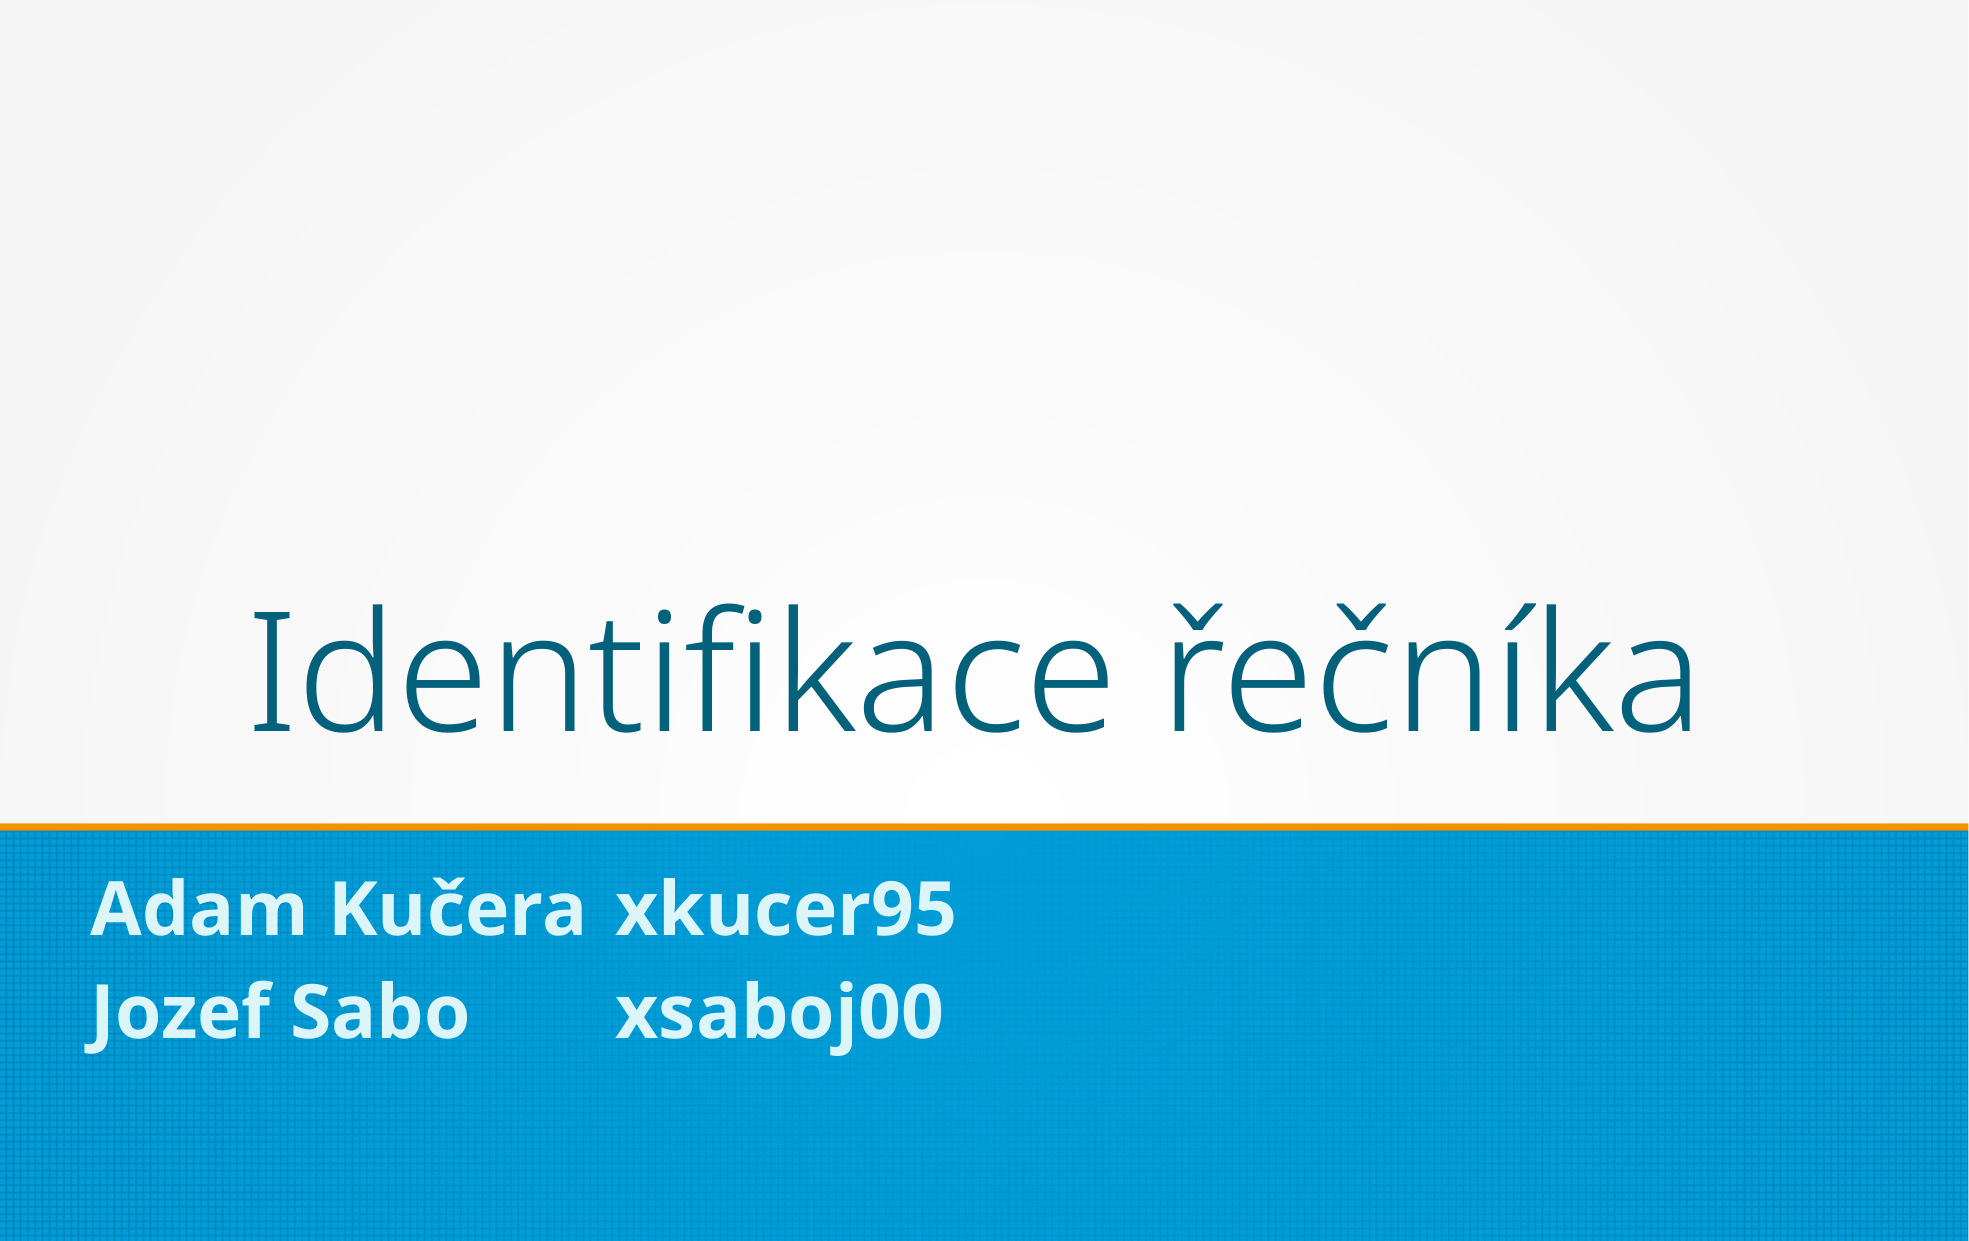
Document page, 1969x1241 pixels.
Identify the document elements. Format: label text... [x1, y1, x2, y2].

title Identifikace řečníka [89, 49, 1862, 780]
picture [0, 0, 1969, 830]
subtitle Adam Kučera xkucer95 Jozef Sabo xsaboj00 [90, 855, 1861, 1110]
